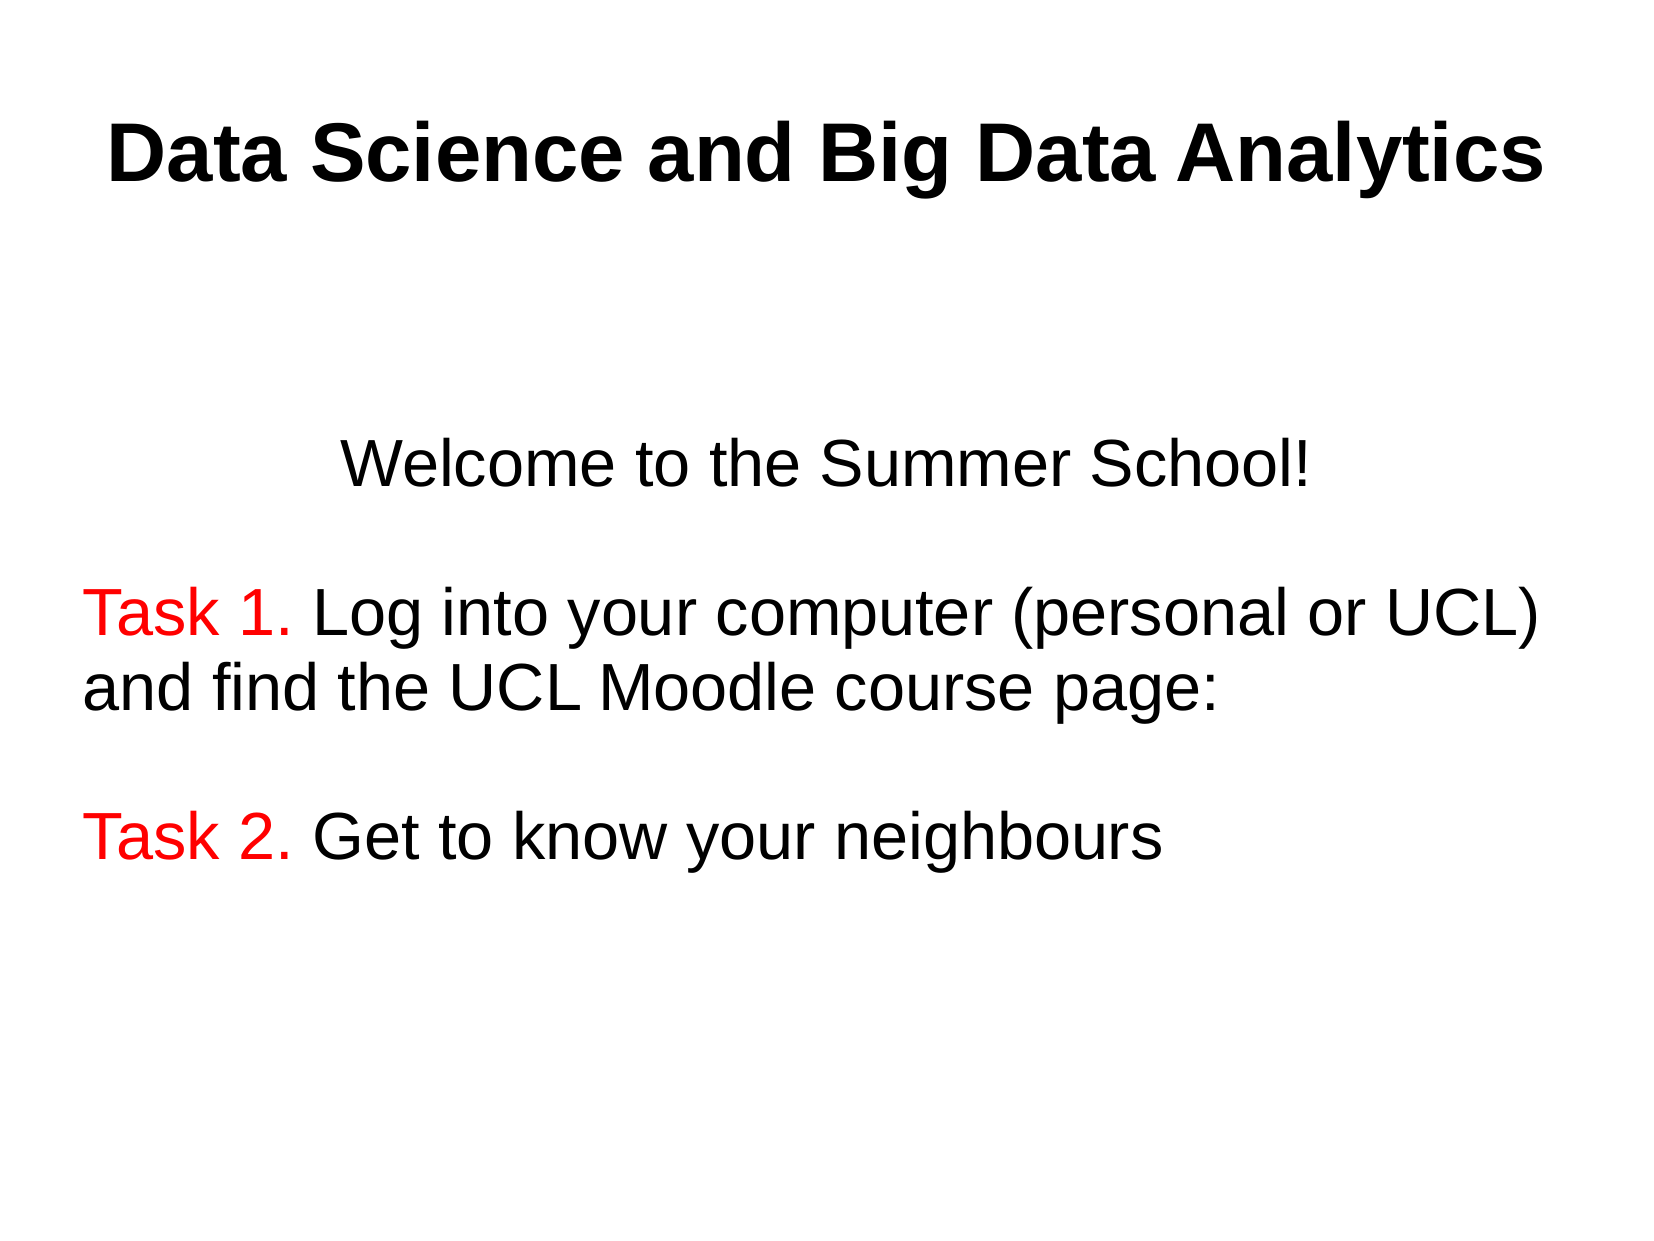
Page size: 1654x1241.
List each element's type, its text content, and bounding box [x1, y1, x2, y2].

title Data Science and Big Data Analytics [82, 49, 1571, 257]
subtitle Welcome to the Summer School! Task 1. Log into your computer (personal or UCL) and find the UCL Moodle course page: Task 2. Get to know your neighbours [82, 290, 1571, 1010]
